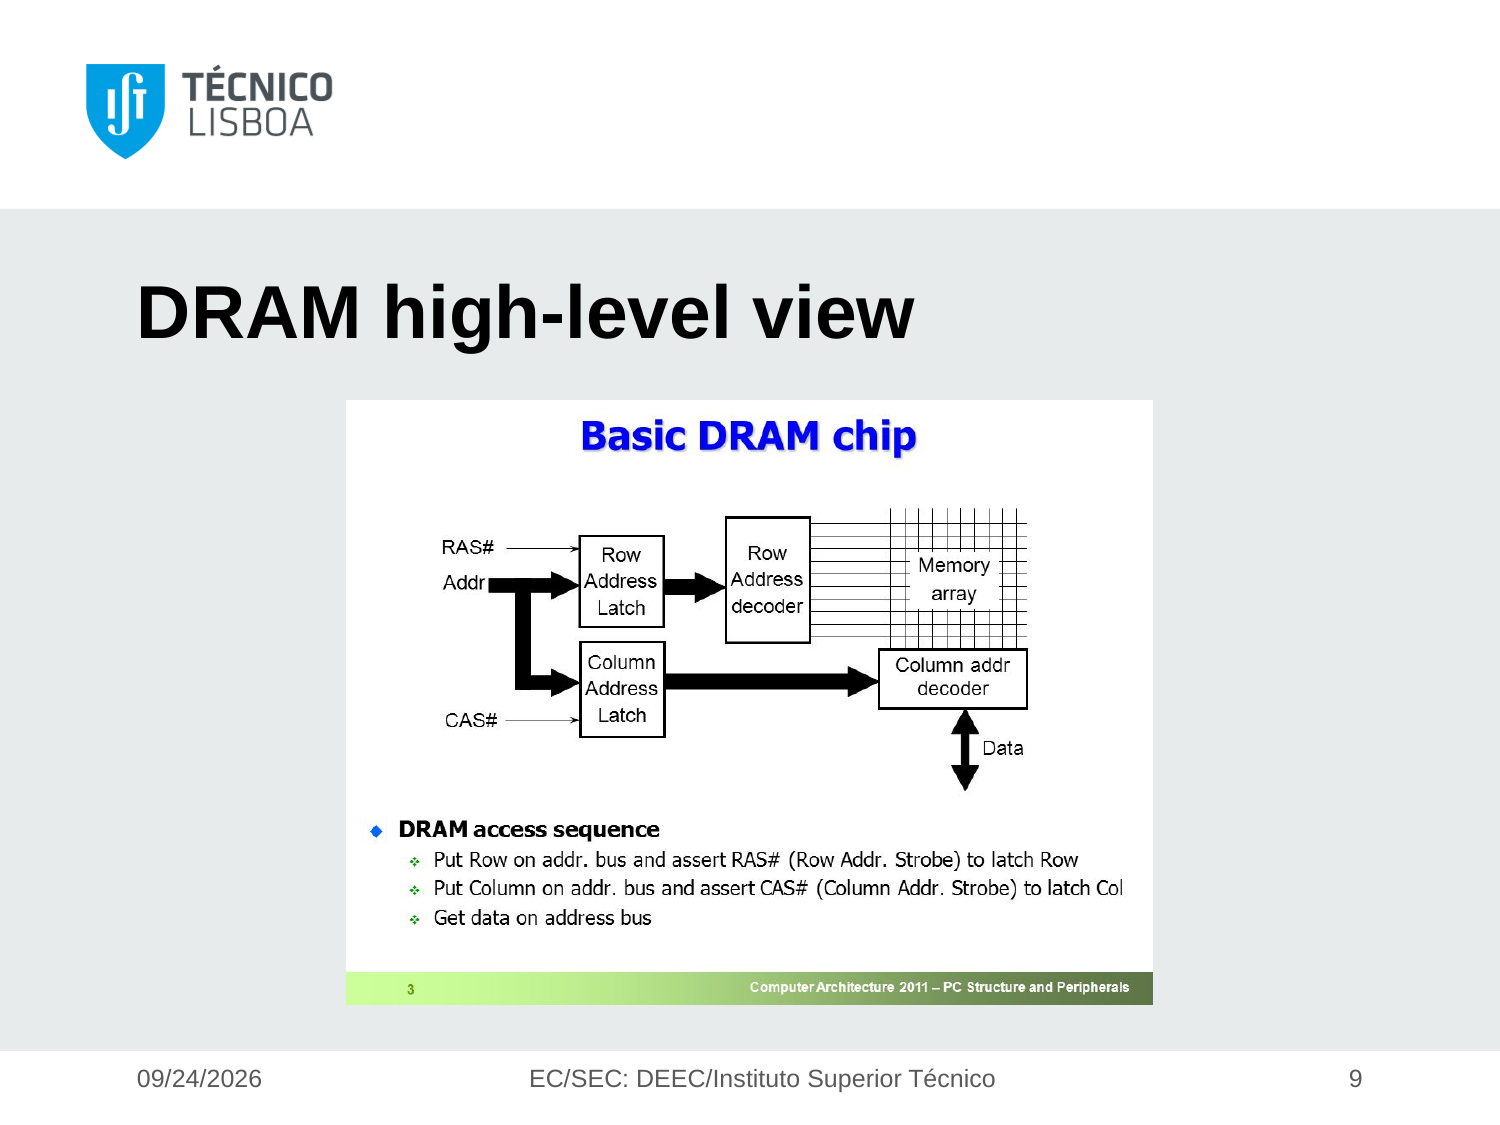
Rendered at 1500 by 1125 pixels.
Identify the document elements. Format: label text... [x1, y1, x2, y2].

slide_number <number> [1077, 1052, 1378, 1103]
footer EC/SEC: DEEC/Instituto Superior Técnico [512, 1052, 1021, 1103]
slide_number 11/22/2018 [121, 1052, 425, 1103]
title DRAM high-level view [121, 237, 1378, 381]
picture [0, 0, 1500, 1125]
